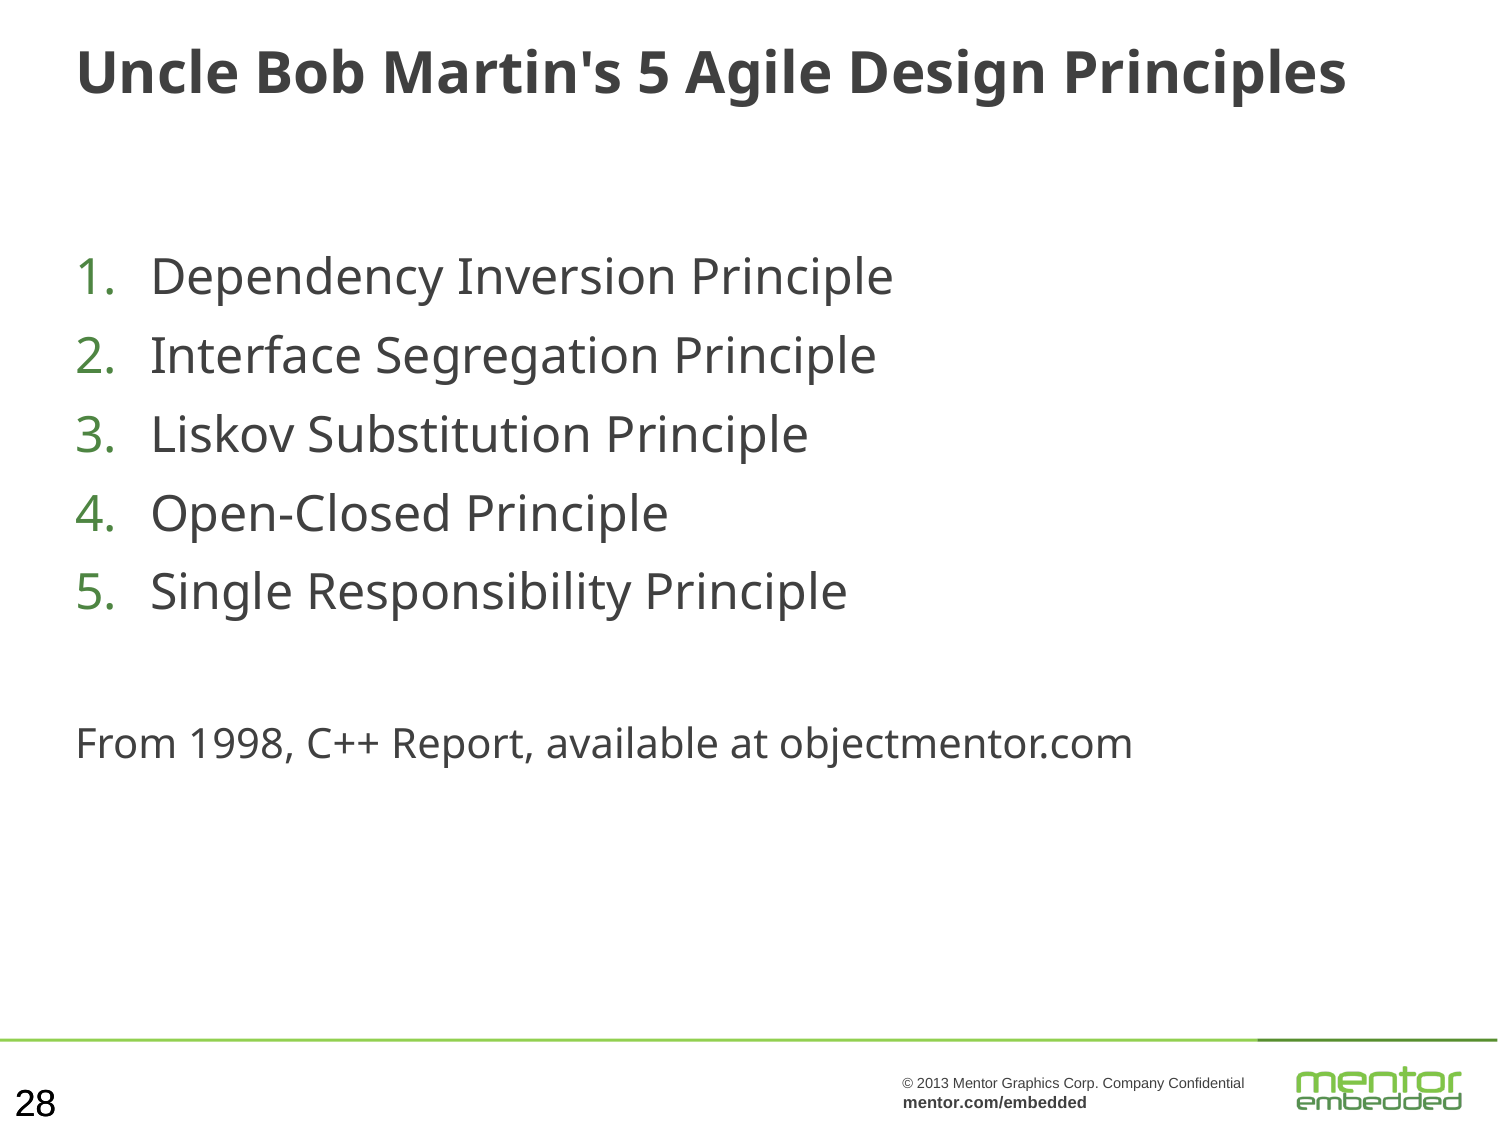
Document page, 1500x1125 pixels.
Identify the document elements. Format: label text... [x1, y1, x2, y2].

title Uncle Bob Martin's 5 Agile Design Principles [0, 0, 1500, 113]
list Dependency Inversion Principle Interface Segregation Principle Liskov Substitution Principle Open-Closed Principle Single Responsibility Principle From 1998, C++ Report, available at objectmentor.com [0, 237, 1500, 1025]
picture [1292, 1062, 1464, 1114]
